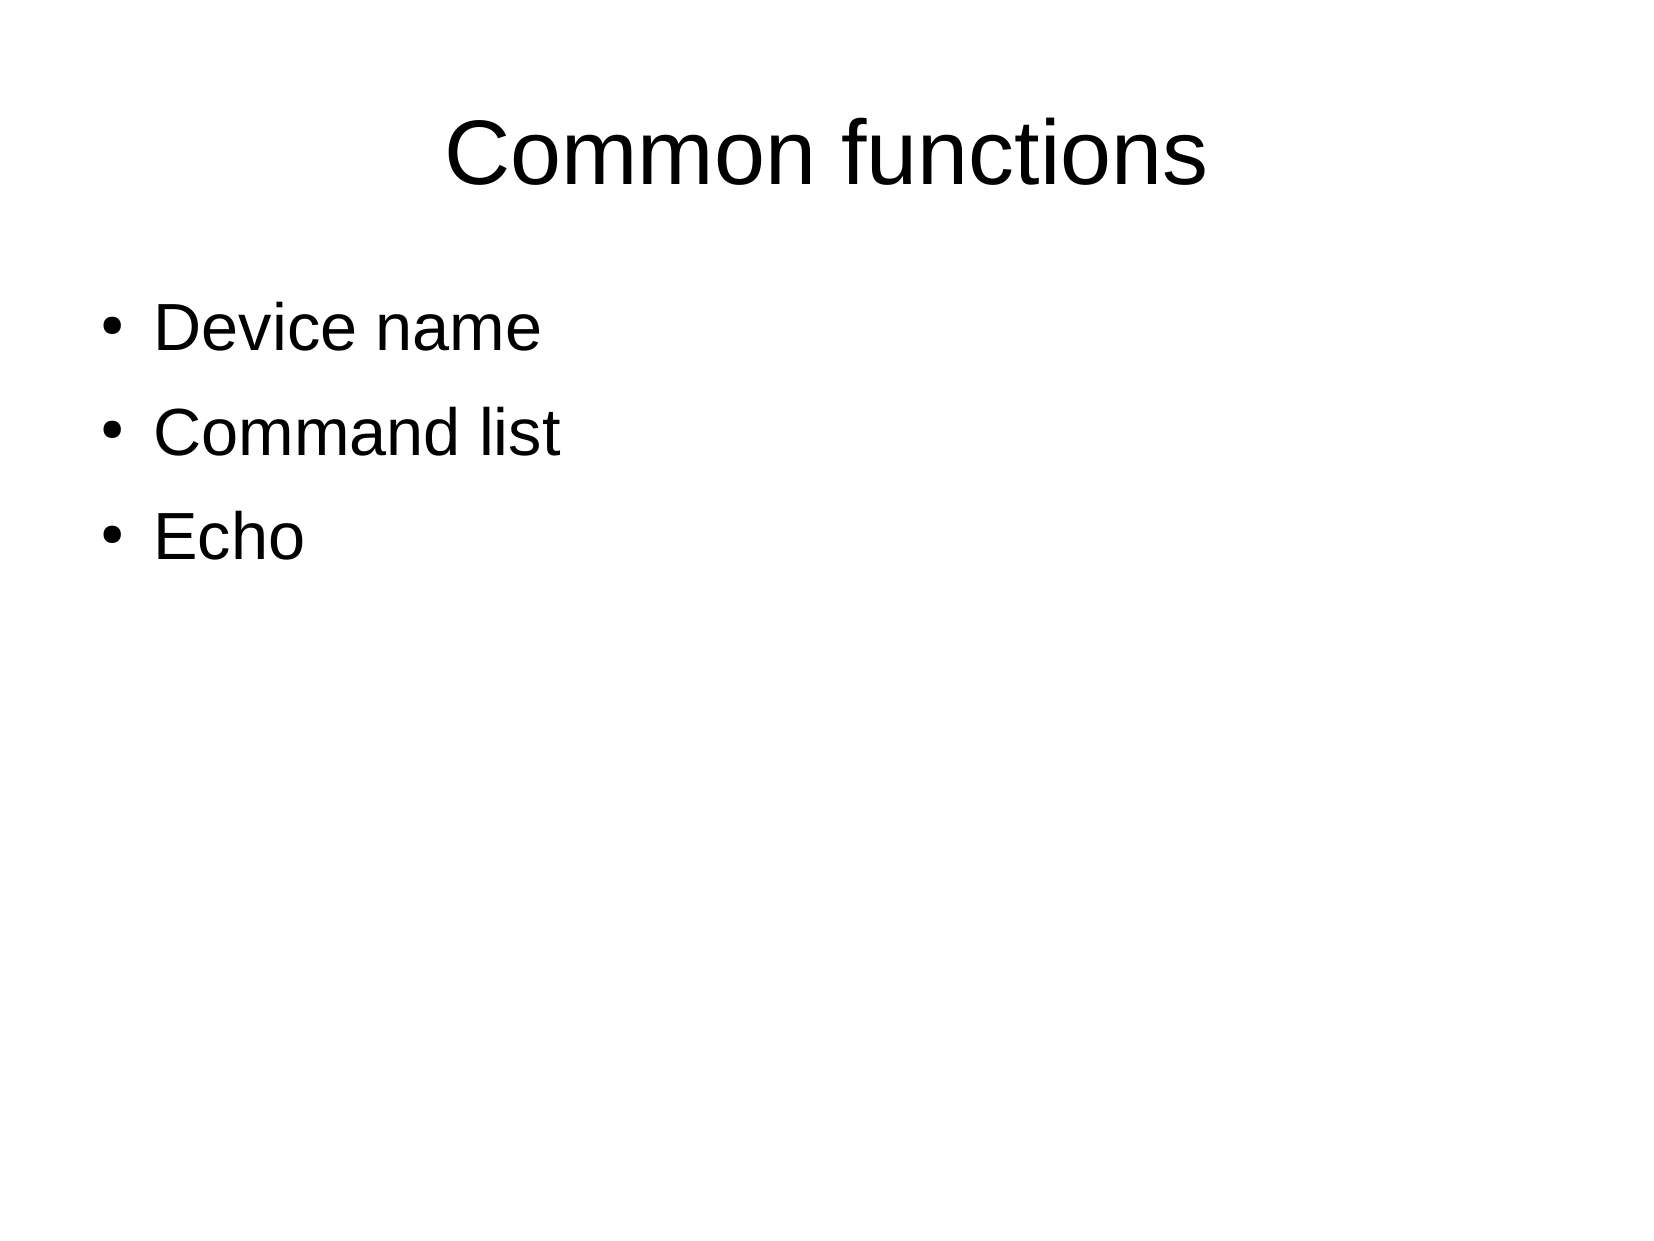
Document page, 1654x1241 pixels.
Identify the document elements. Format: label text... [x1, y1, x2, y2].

list Device name Command list Echo [82, 290, 1571, 1010]
title Common functions [82, 49, 1571, 257]
